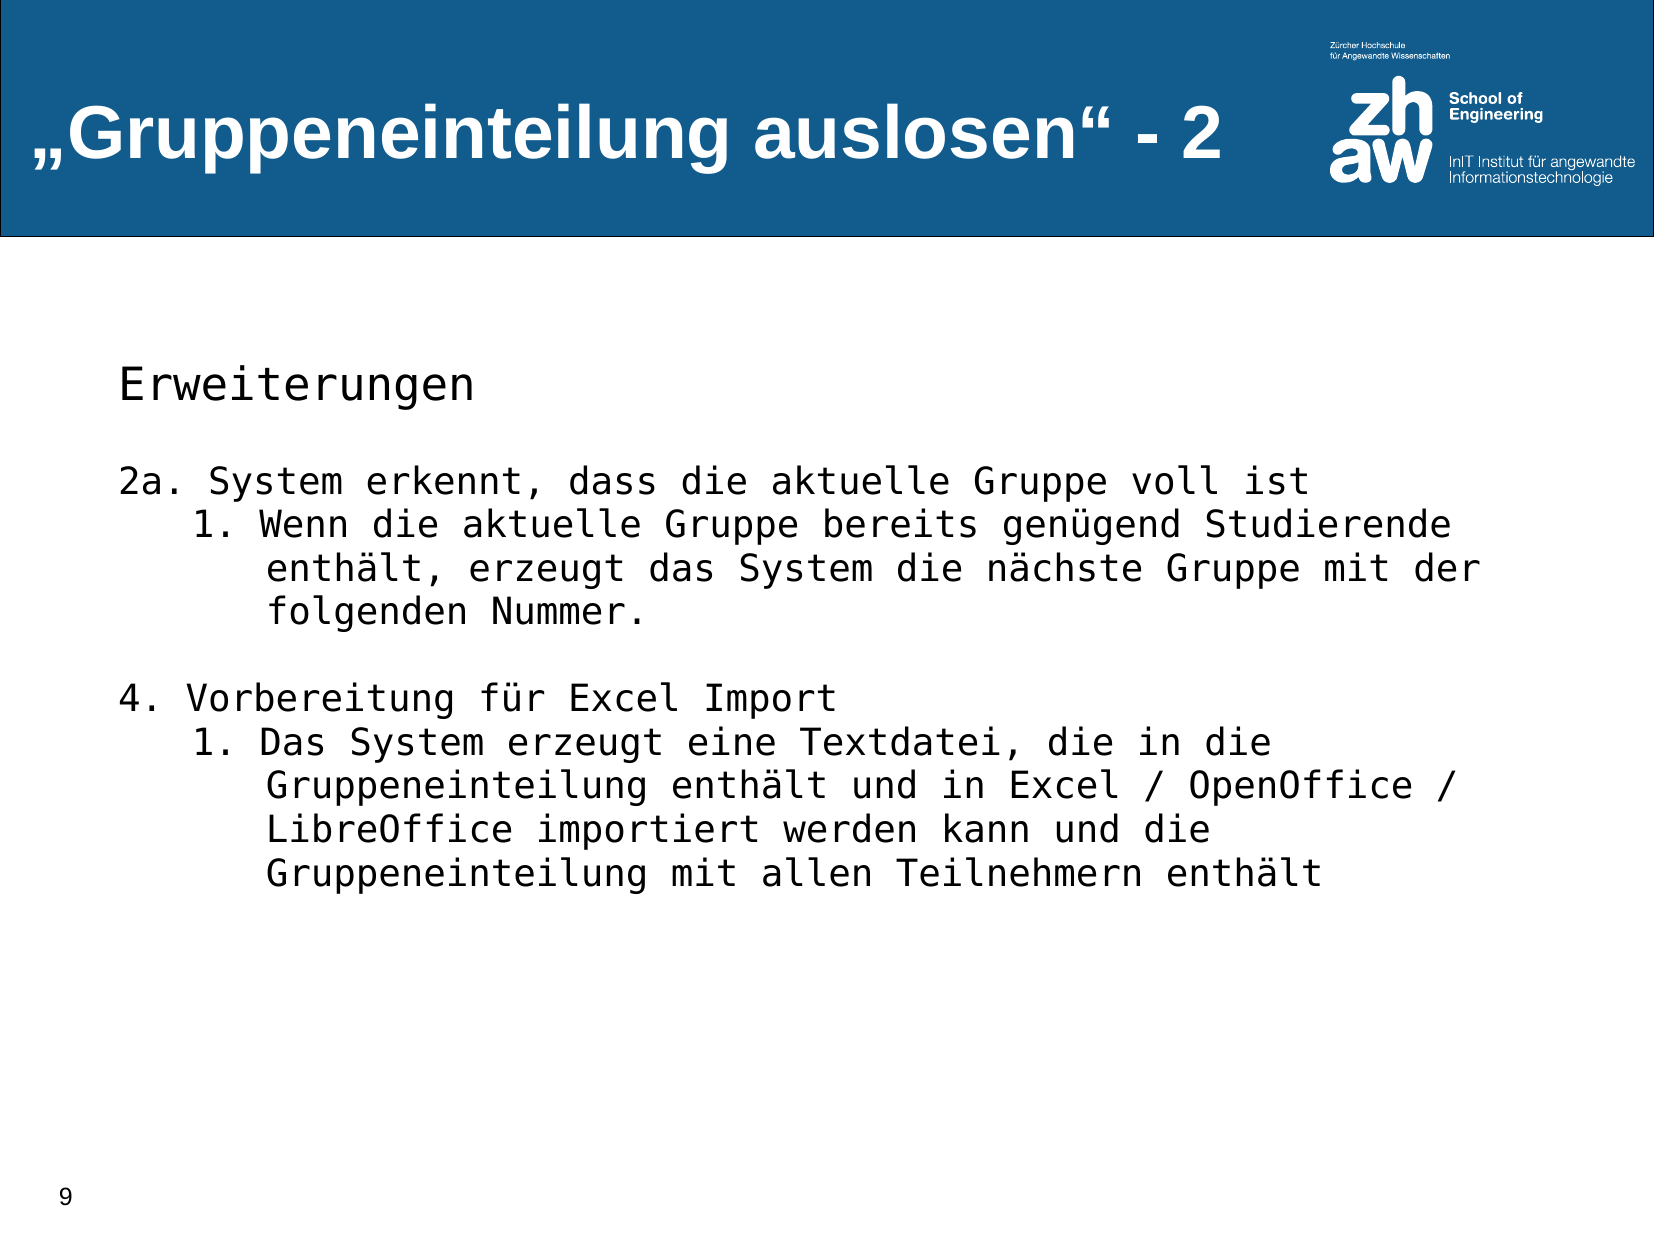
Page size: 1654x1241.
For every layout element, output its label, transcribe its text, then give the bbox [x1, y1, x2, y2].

title „Gruppeneinteilung auslosen“ - 2 [29, 29, 1442, 237]
text_box Erweiterungen 2a. System erkennt, dass die aktuelle Gruppe voll ist 1. Wenn die aktuelle Gruppe bereits genügend Studierende enthält, erzeugt das System die nächste Gruppe mit der folgenden Nummer. 4. Vorbereitung für Excel Import 1. Das System erzeugt eine Textdatei, die in die Gruppeneinteilung enthält und in Excel / OpenOffice / LibreOffice importiert werden kann und die Gruppeneinteilung mit allen Teilnehmern enthält [118, 265, 1536, 895]
